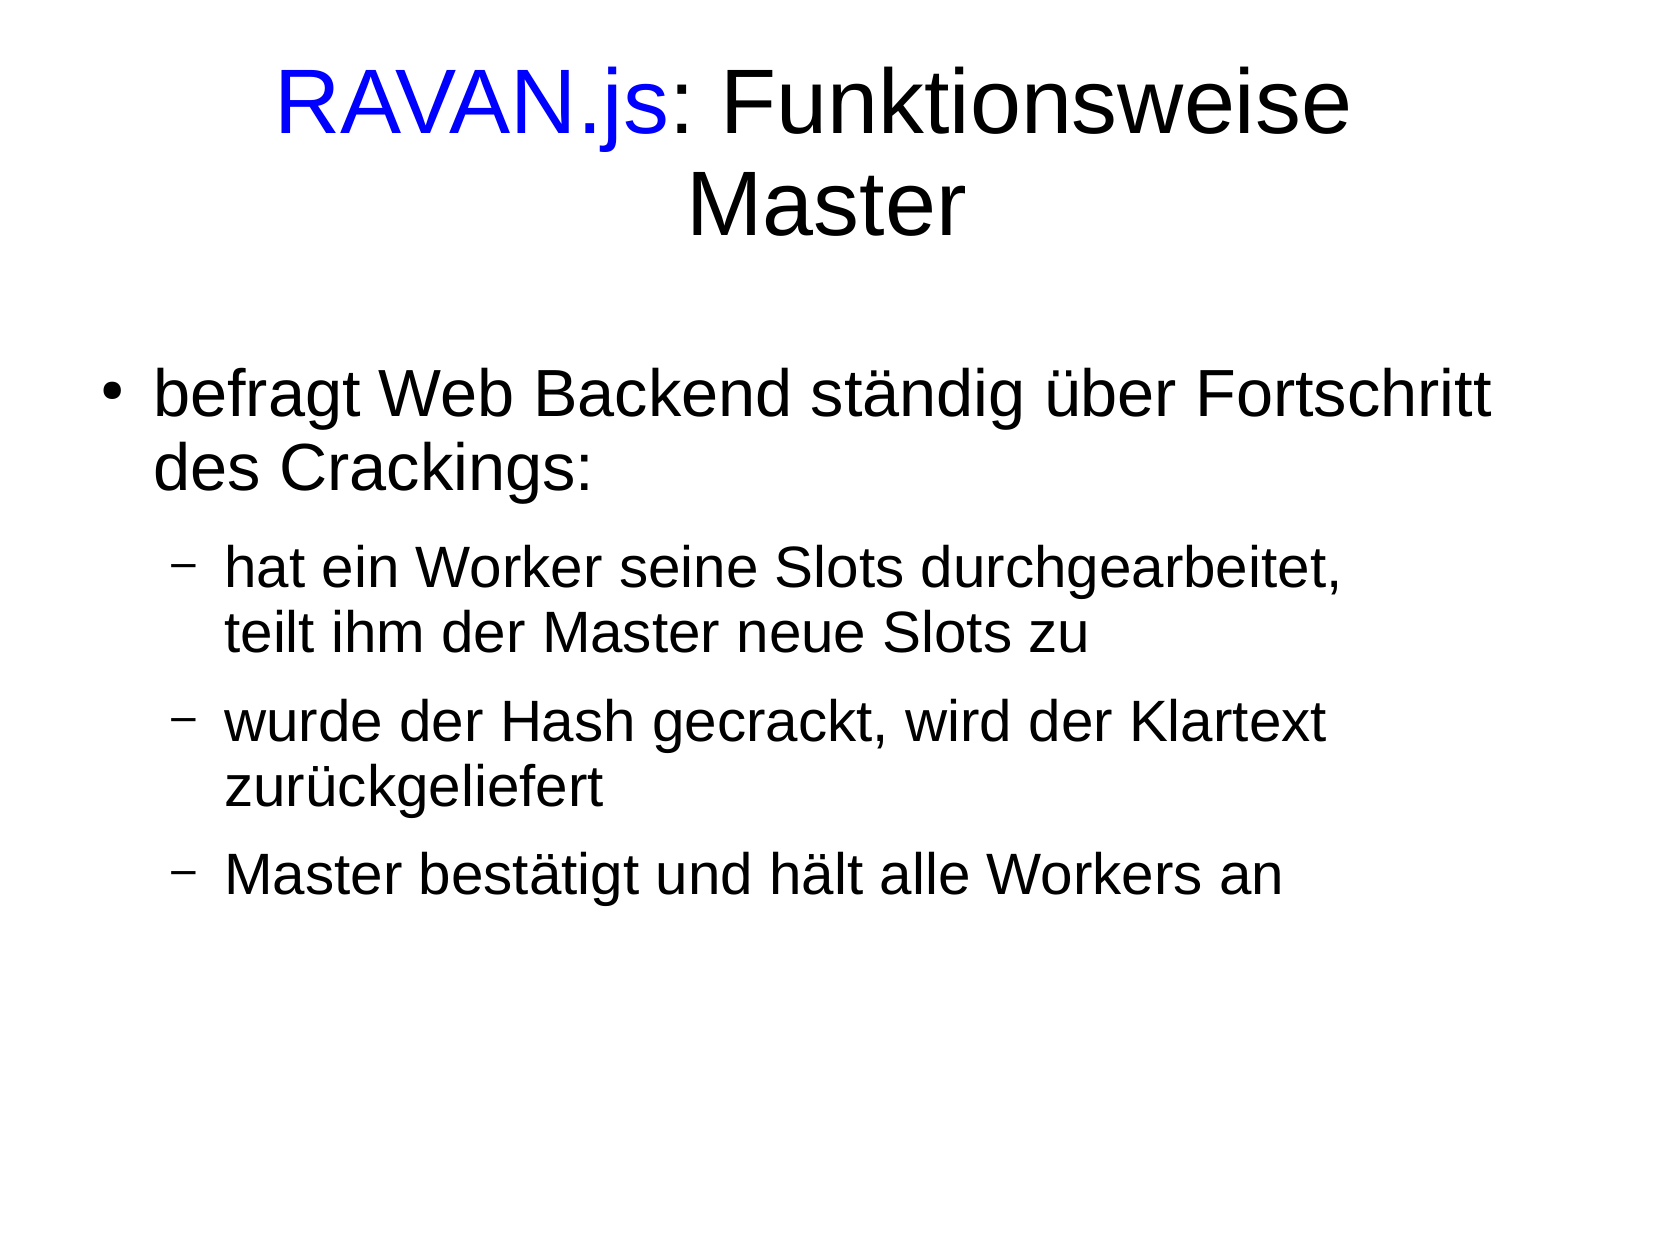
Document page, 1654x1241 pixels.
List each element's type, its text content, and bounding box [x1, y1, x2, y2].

title RAVAN.js: Funktionsweise Master [82, 49, 1571, 257]
list befragt Web Backend ständig über Fortschritt des Crackings: hat ein Worker seine Slots durchgearbeitet, teilt ihm der Master neue Slots zu wurde der Hash gecrackt, wird der Klartext zurückgeliefert Master bestätigt und hält alle Workers an [82, 355, 1571, 1134]
